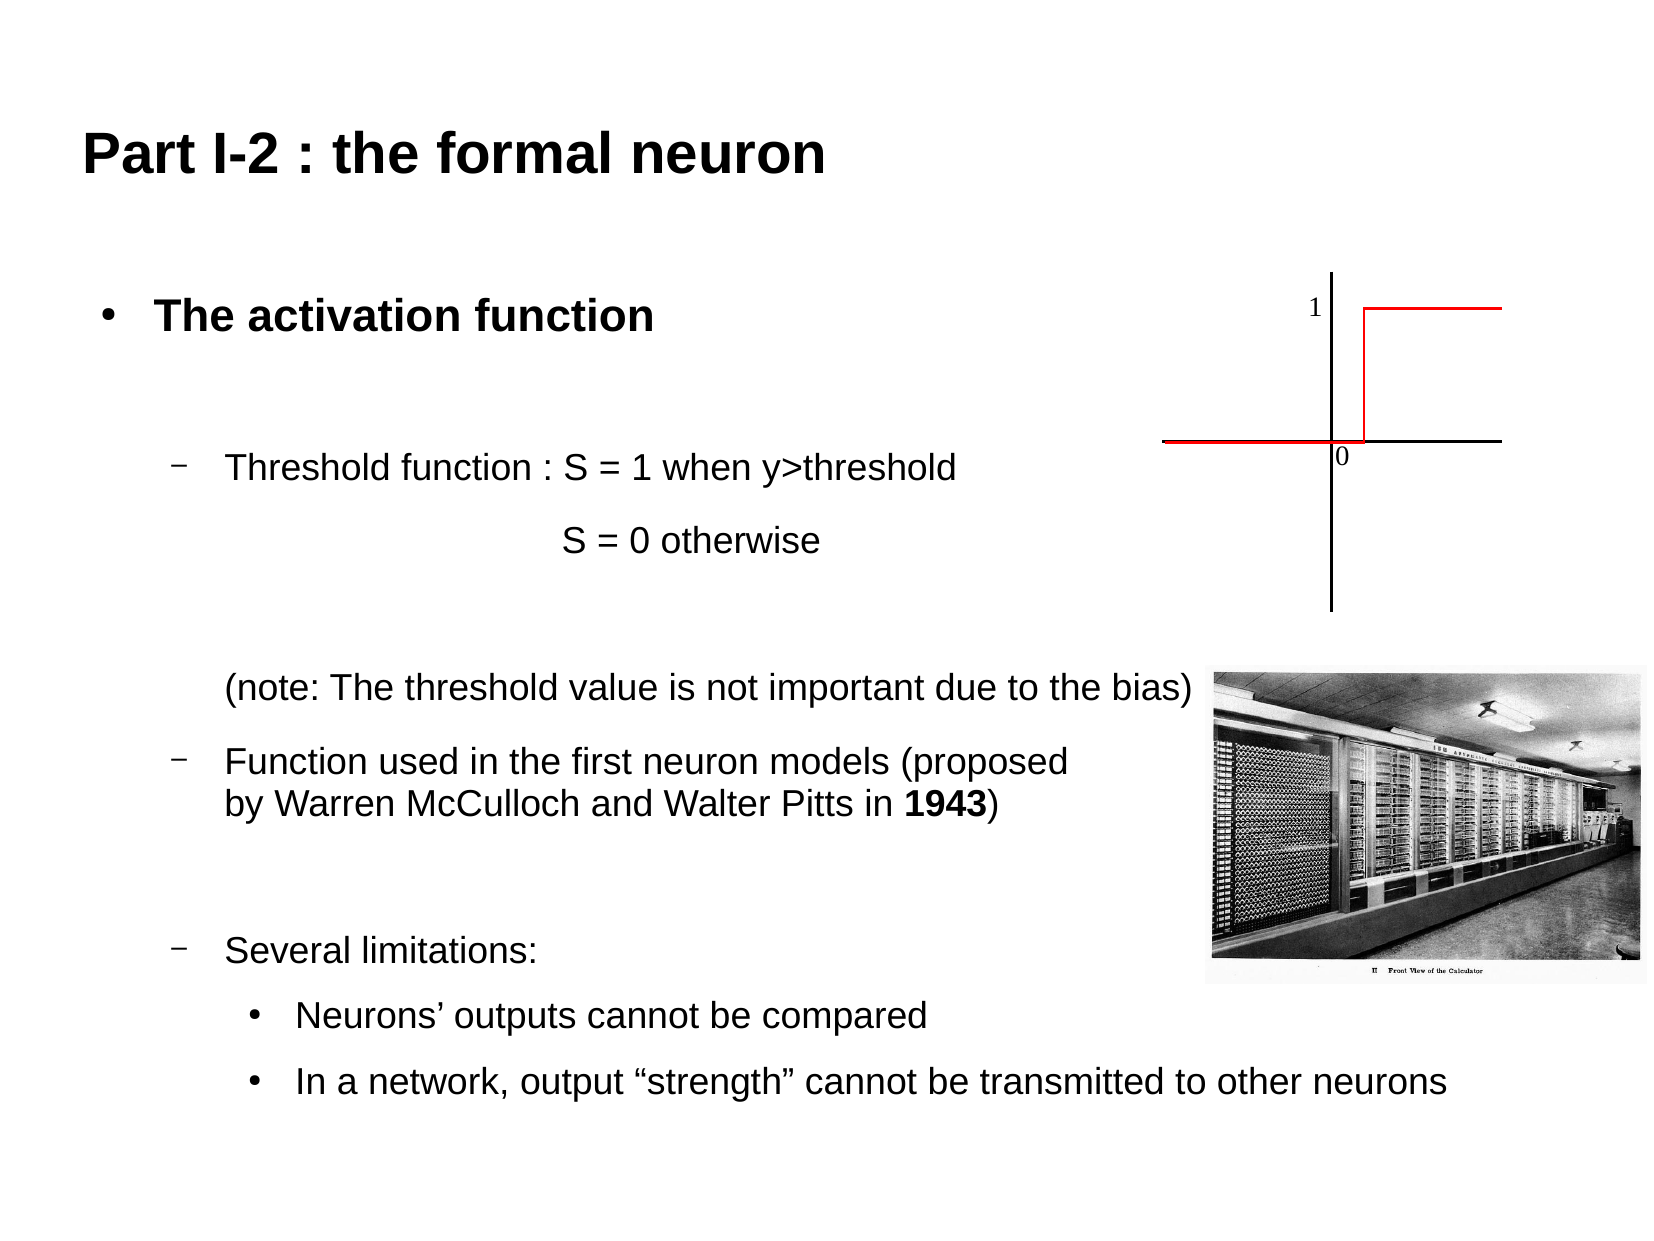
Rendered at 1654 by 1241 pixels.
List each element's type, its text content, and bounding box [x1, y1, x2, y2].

list The activation function Threshold function : S = 1 when y>threshold S = 0 otherwise (note: The threshold value is not important due to the bias) Function used in the first neuron models (proposed by Warren McCulloch and Walter Pitts in 1943) Several limitations: Neurons’ outputs cannot be compared In a network, output “strength” cannot be transmitted to other neurons [82, 290, 1571, 1182]
title Part I-2 : the formal neuron [82, 49, 1571, 257]
picture [1205, 665, 1647, 984]
picture [1161, 271, 1503, 612]
